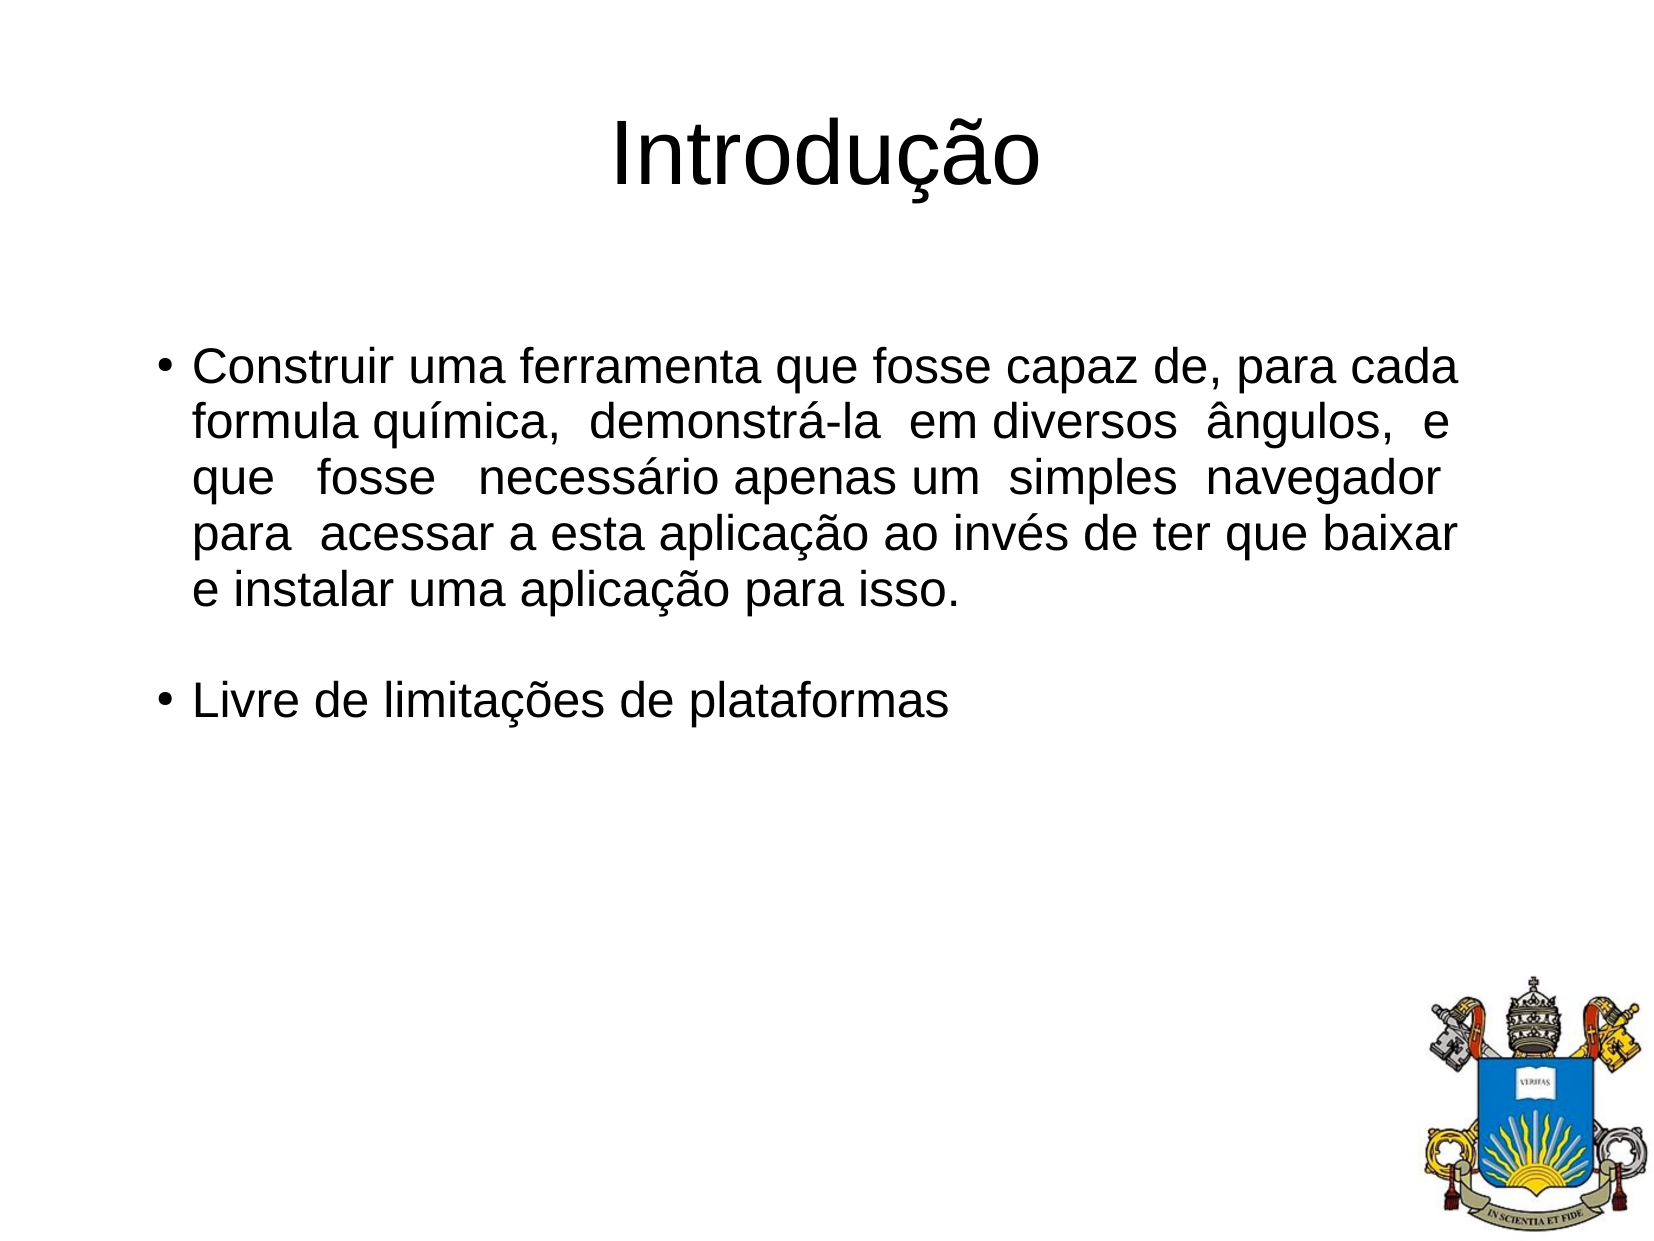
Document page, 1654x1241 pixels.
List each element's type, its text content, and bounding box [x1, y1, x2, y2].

title Introdução [82, 49, 1571, 257]
picture [1417, 975, 1654, 1241]
text_box Construir uma ferramenta que fosse capaz de, para cada formula química, demonstrá-la em diversos ângulos, e que fosse necessário apenas um simples navegador para acessar a esta aplicação ao invés de ter que baixar e instalar uma aplicação para isso. Livre de limitações de plataformas [141, 330, 1495, 736]
